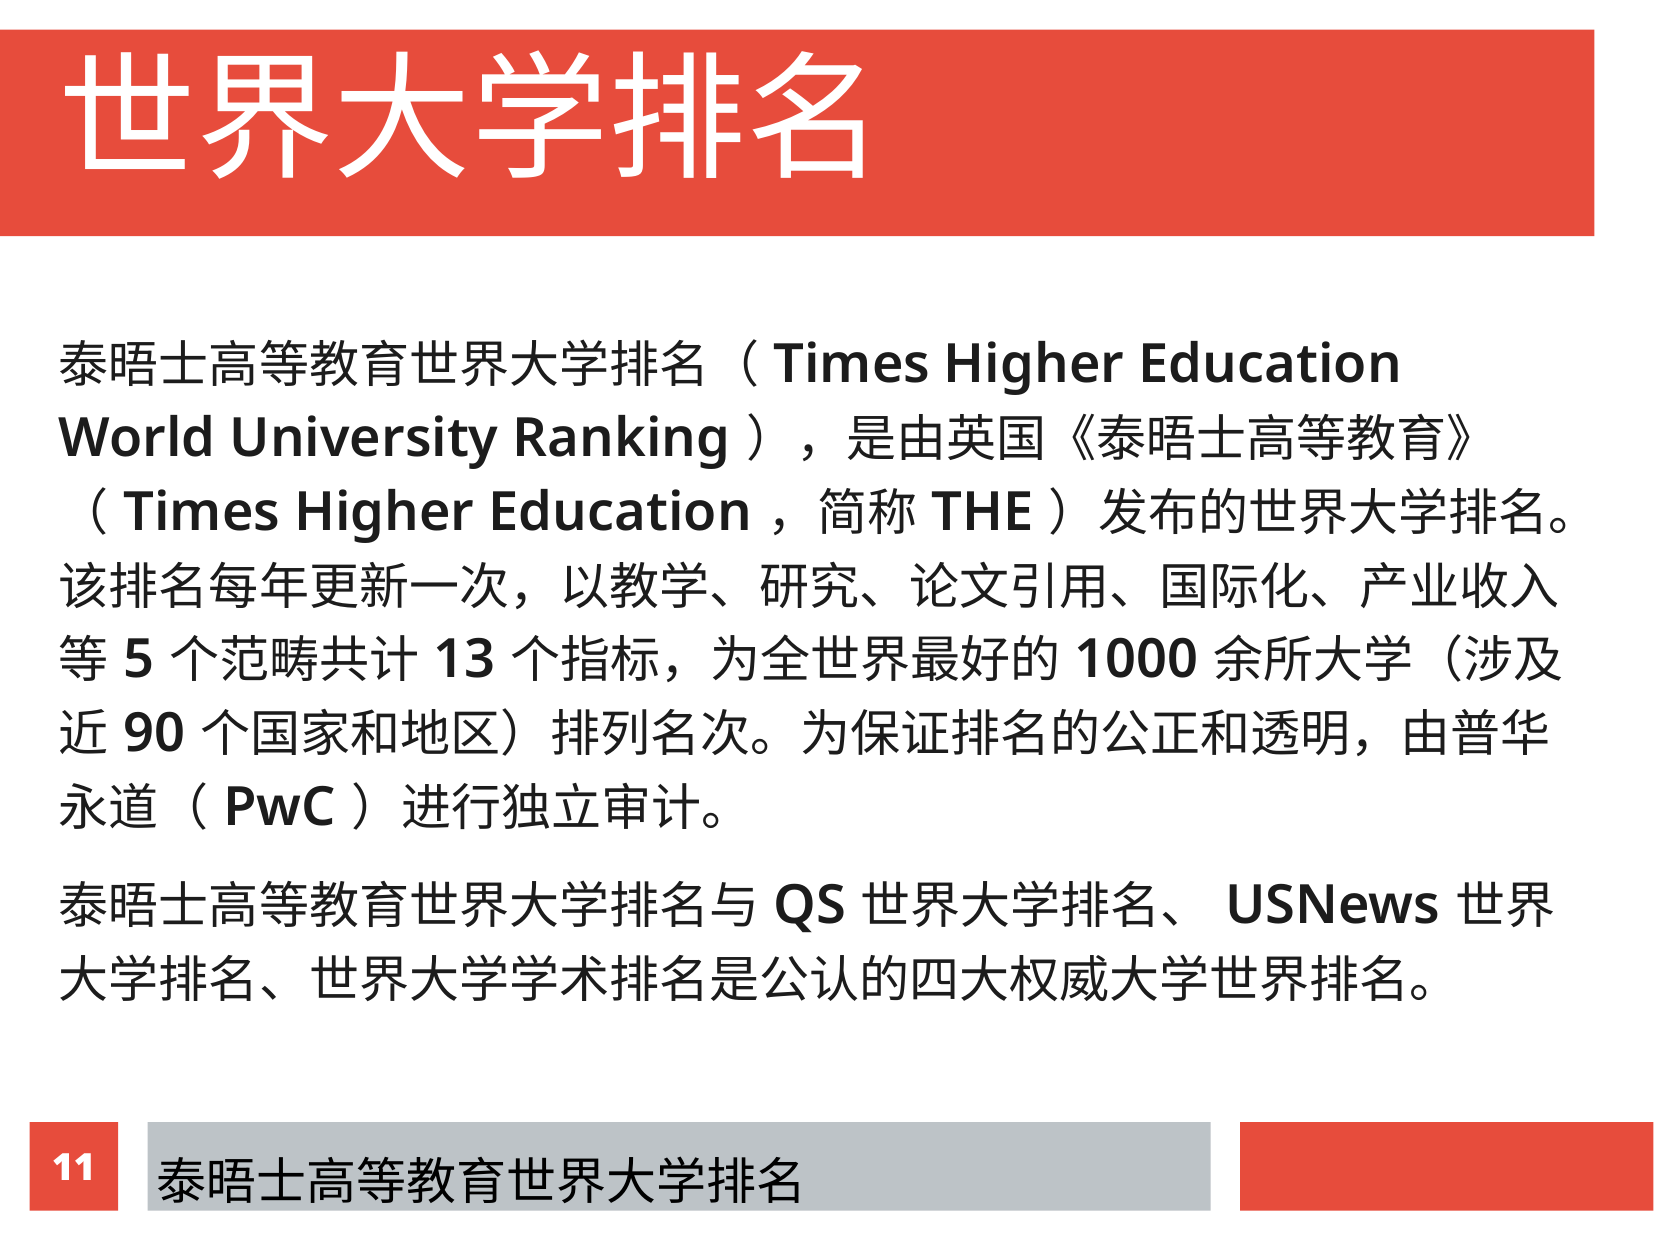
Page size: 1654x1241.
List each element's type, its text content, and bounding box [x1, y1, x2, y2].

list 泰晤士高等教育世界大学排名（Times Higher Education World University Ranking），是由英国《泰晤士高等教育》（Times Higher Education，简称THE）发布的世界大学排名。该排名每年更新一次，以教学、研究、论文引用、国际化、产业收入等5个范畴共计13个指标，为全世界最好的1000余所大学（涉及近90个国家和地区）排列名次。为保证排名的公正和透明，由普华永道（PwC）进行独立审计。 泰晤士高等教育世界大学排名与QS世界大学排名、USNews世界大学排名、世界大学学术排名是公认的四大权威大学世界排名。 [59, 324, 1565, 1093]
title 世界大学排名 [59, 59, 1595, 207]
text_box 泰晤士高等教育世界大学排名 [141, 1133, 898, 1199]
